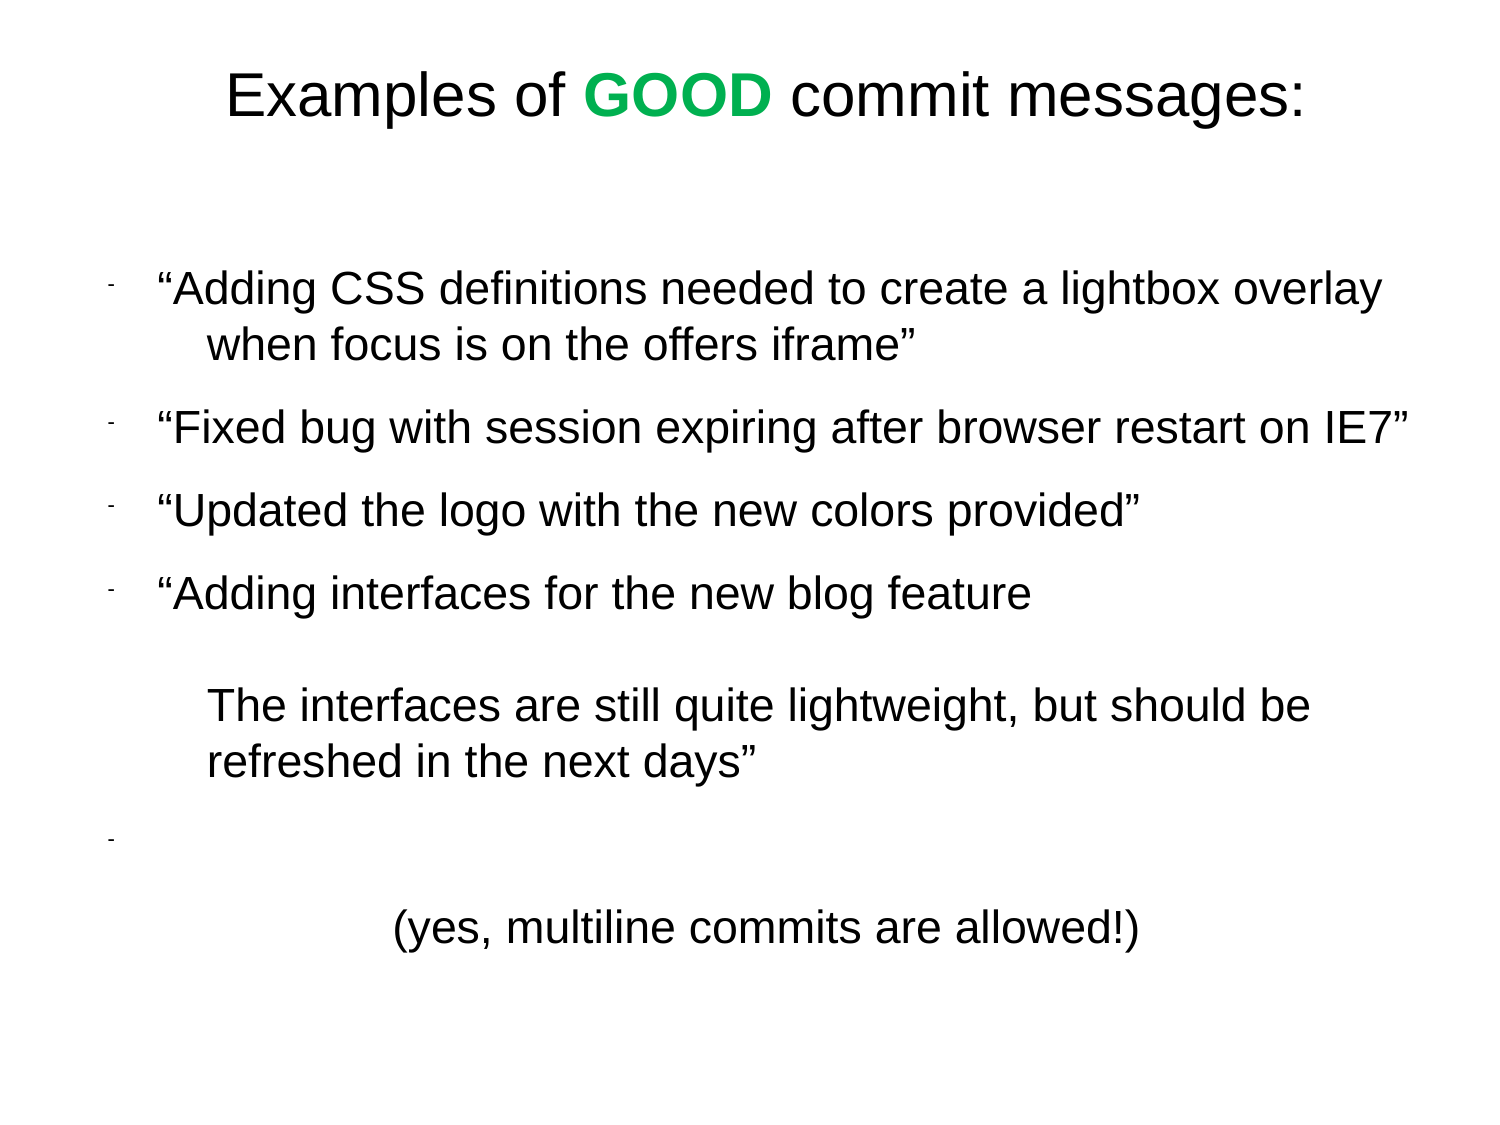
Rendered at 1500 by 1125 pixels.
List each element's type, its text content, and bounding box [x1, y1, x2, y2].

list Examples of GOOD commit messages: “Adding CSS definitions needed to create a lightbox overlay when focus is on the offers iframe” “Fixed bug with session expiring after browser restart on IE7” “Updated the logo with the new colors provided” “Adding interfaces for the new blog feature The interfaces are still quite lightweight, but should be refreshed in the next days” (yes, multiline commits are allowed!) [75, 54, 1425, 1006]
